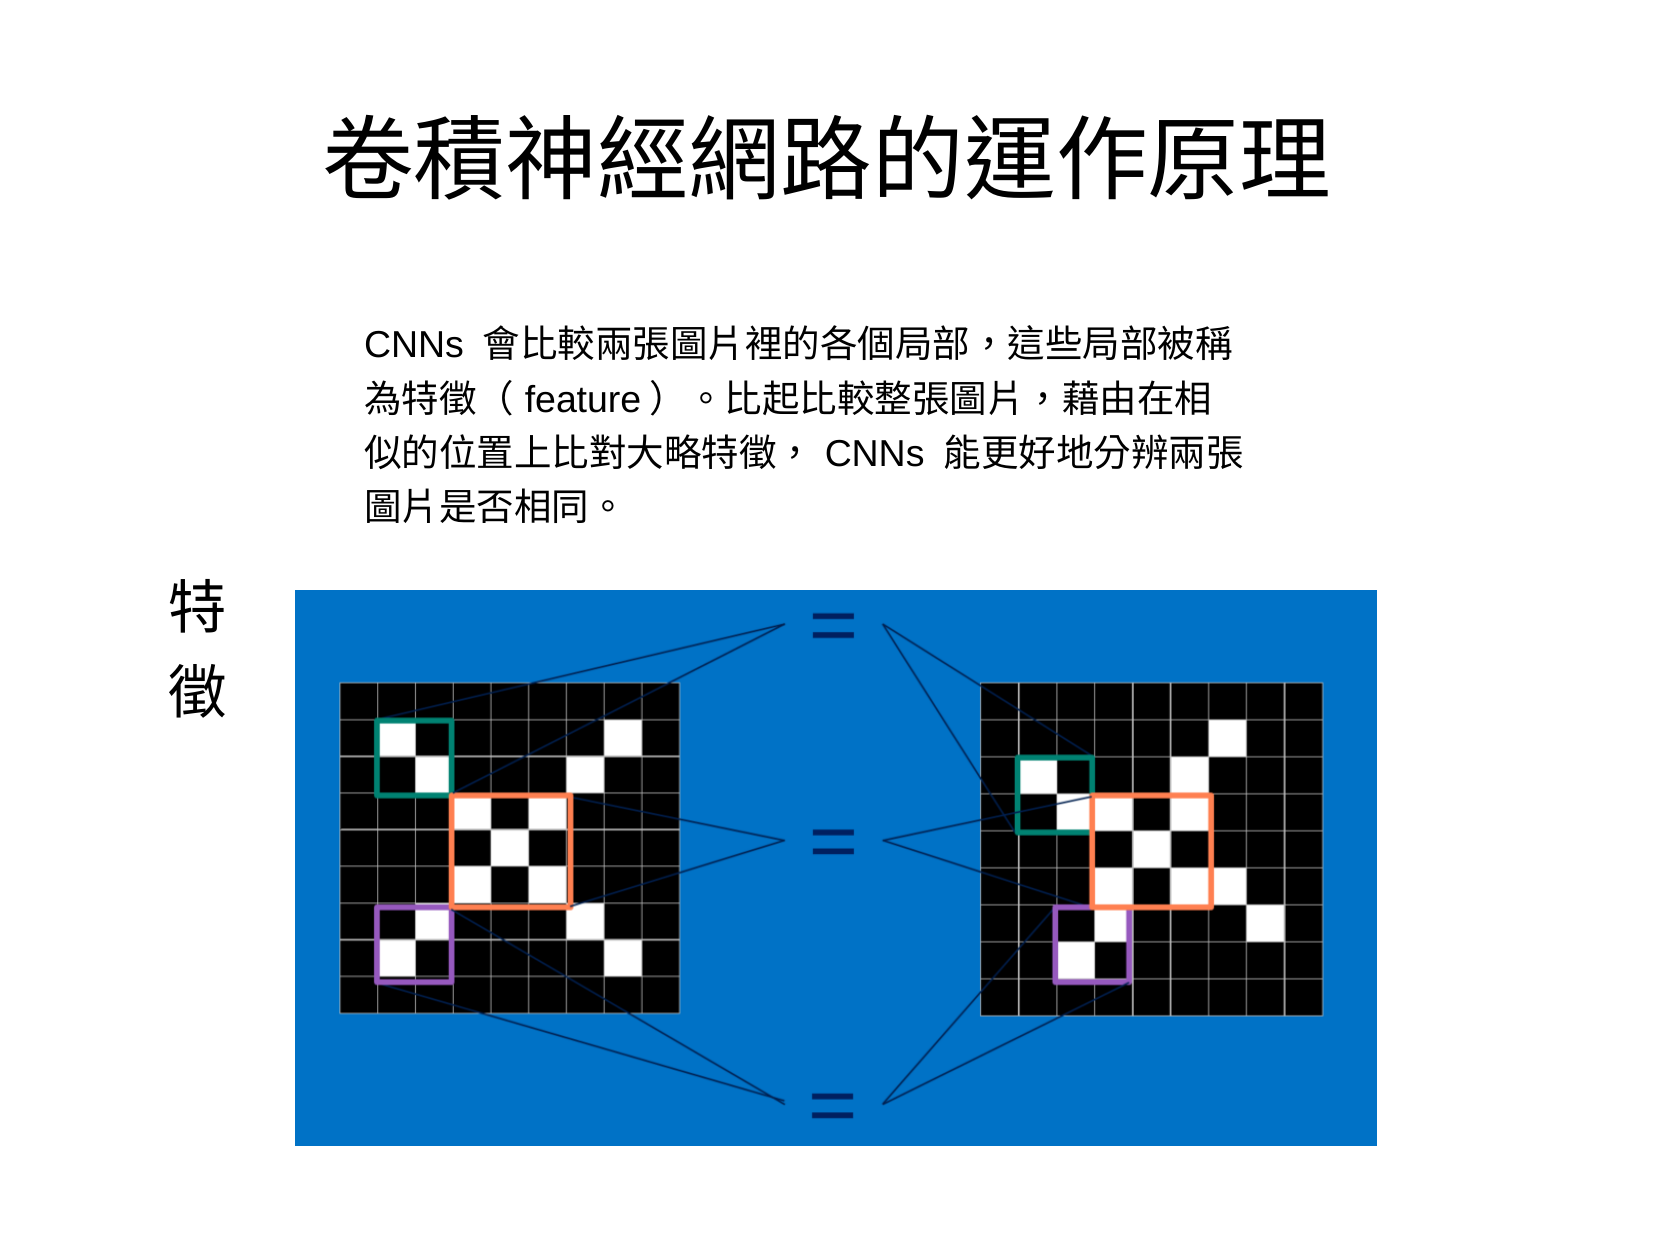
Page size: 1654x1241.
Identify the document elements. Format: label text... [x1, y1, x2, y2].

picture [295, 590, 1377, 1146]
title 卷積神經網路的運作原理 [82, 49, 1571, 257]
text_box 特徵 [153, 554, 259, 721]
text_box CNNs 會比較兩張圖片裡的各個局部，這些局部被稱為特徵（feature）。比起比較整張圖片，藉由在相似的位置上比對大略特徵，CNNs 能更好地分辨兩張圖片是否相同。 [349, 307, 1264, 627]
